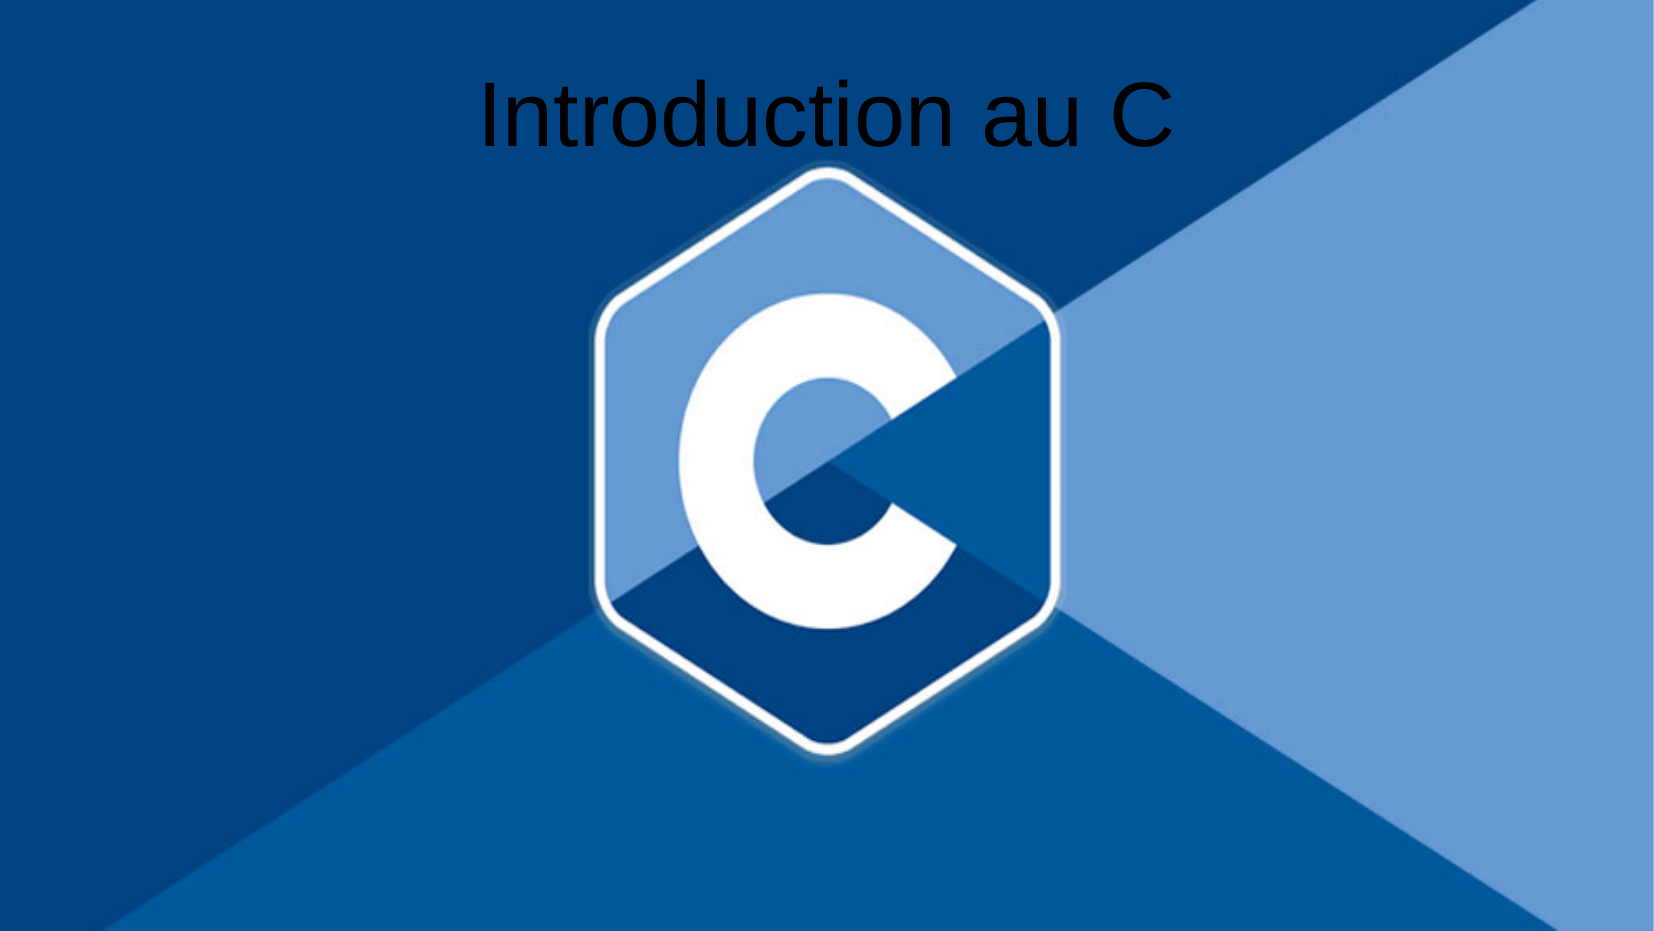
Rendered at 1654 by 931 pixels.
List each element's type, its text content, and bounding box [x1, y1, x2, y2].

title Introduction au C [82, 37, 1571, 193]
picture [0, 0, 1654, 931]
